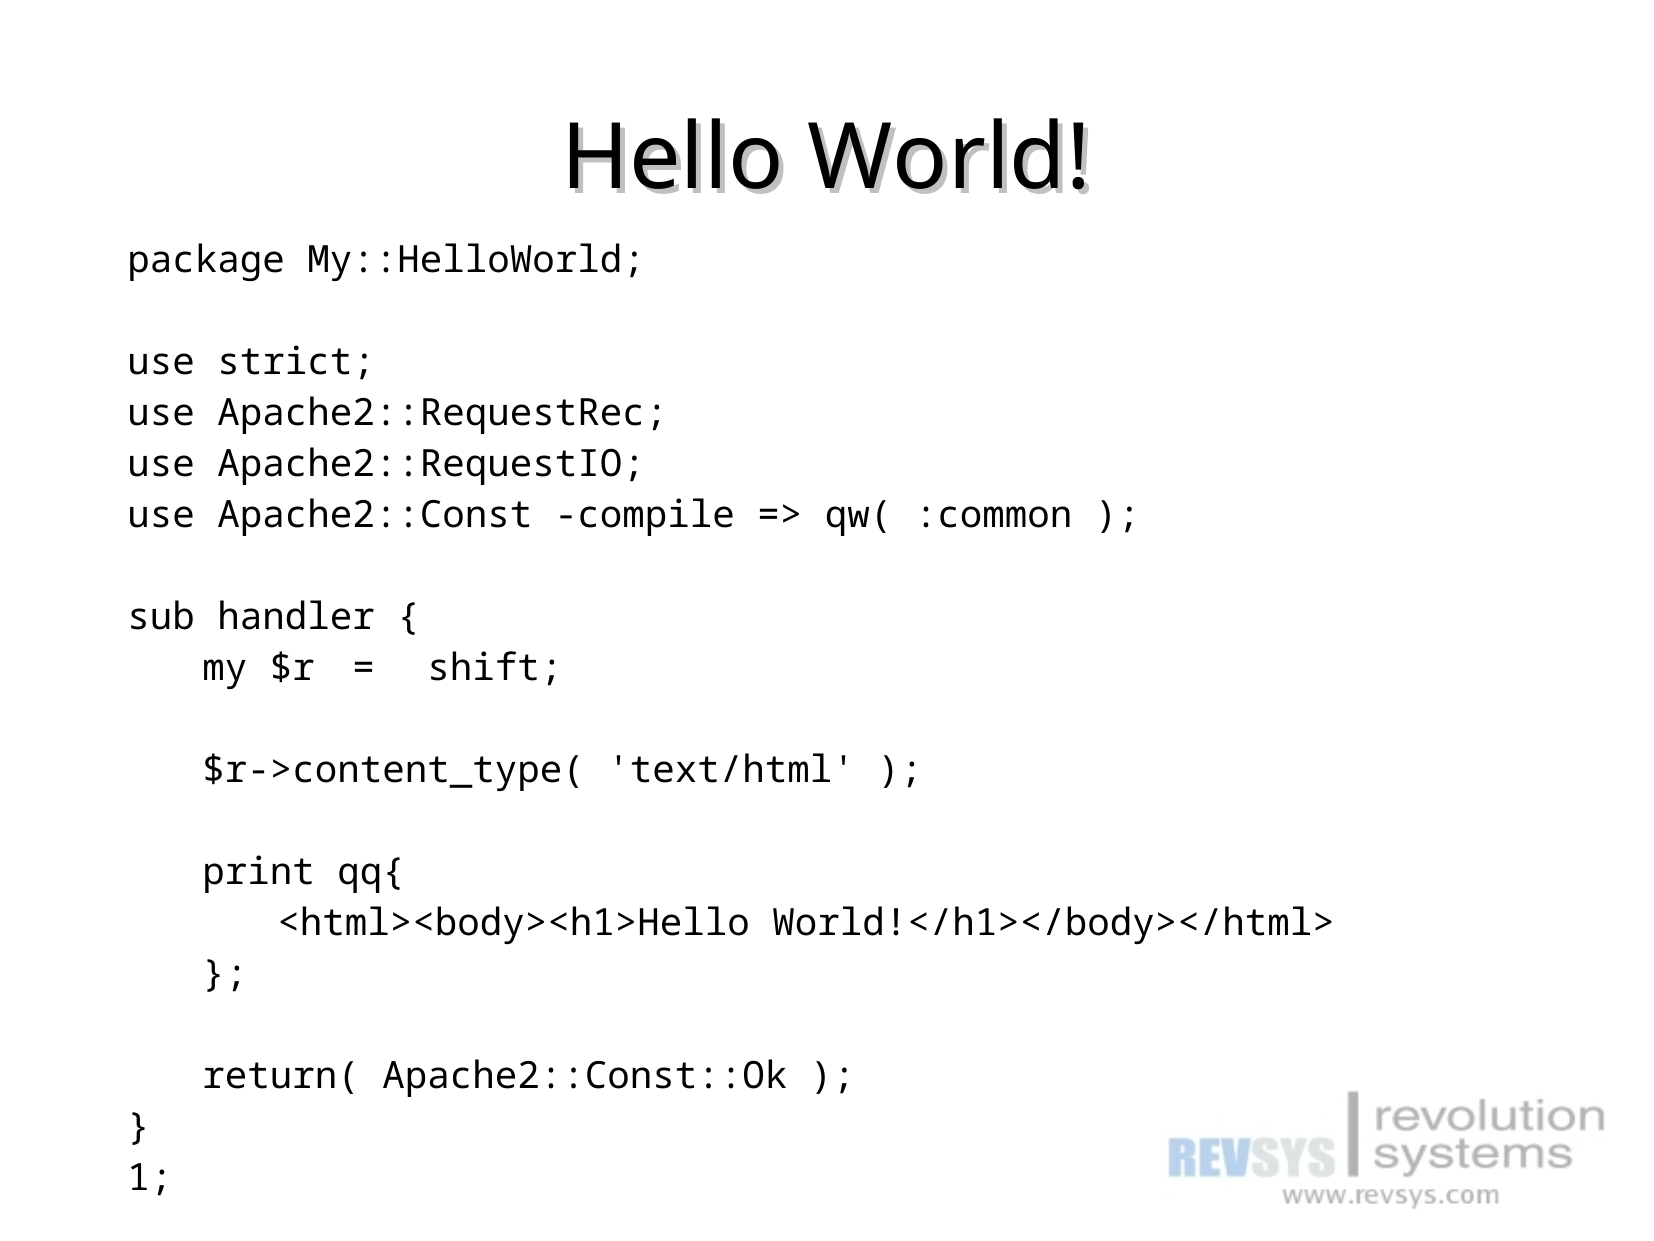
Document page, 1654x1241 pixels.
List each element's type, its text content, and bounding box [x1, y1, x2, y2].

picture [1162, 1087, 1613, 1211]
title Hello World! [82, 49, 1571, 257]
text_box package My::HelloWorld; use strict; use Apache2::RequestRec; use Apache2::RequestIO; use Apache2::Const -compile => qw( :common ); sub handler { my $r = shift; $r->content_type( 'text/html' ); print qq{ <html><body><h1>Hello World!</h1></body></html> }; return( Apache2::Const::Ok ); } 1; [112, 225, 1576, 1124]
